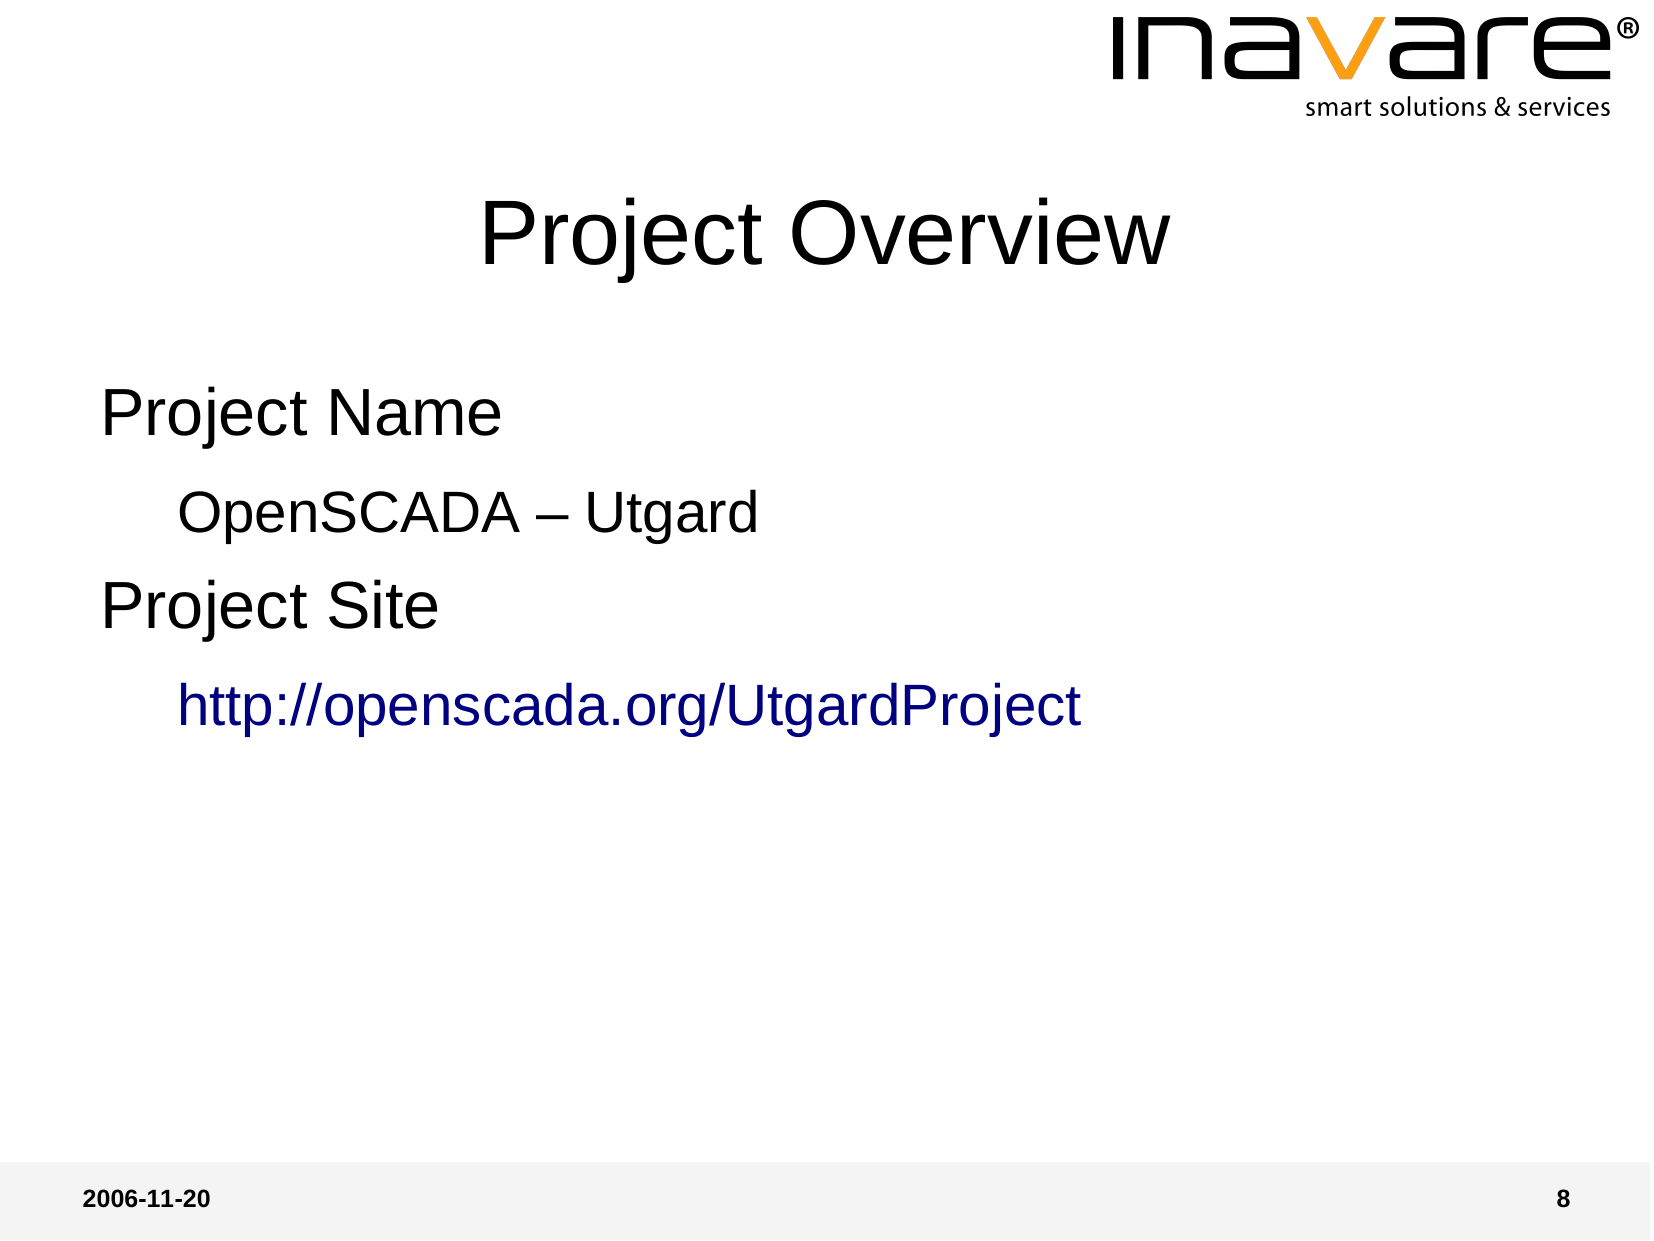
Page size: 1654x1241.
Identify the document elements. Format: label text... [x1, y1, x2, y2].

picture [1113, 17, 1639, 116]
title Project Overview [37, 165, 1613, 301]
list Project Name OpenSCADA – Utgard Project Site http://openscada.org/UtgardProject [82, 375, 1571, 1073]
